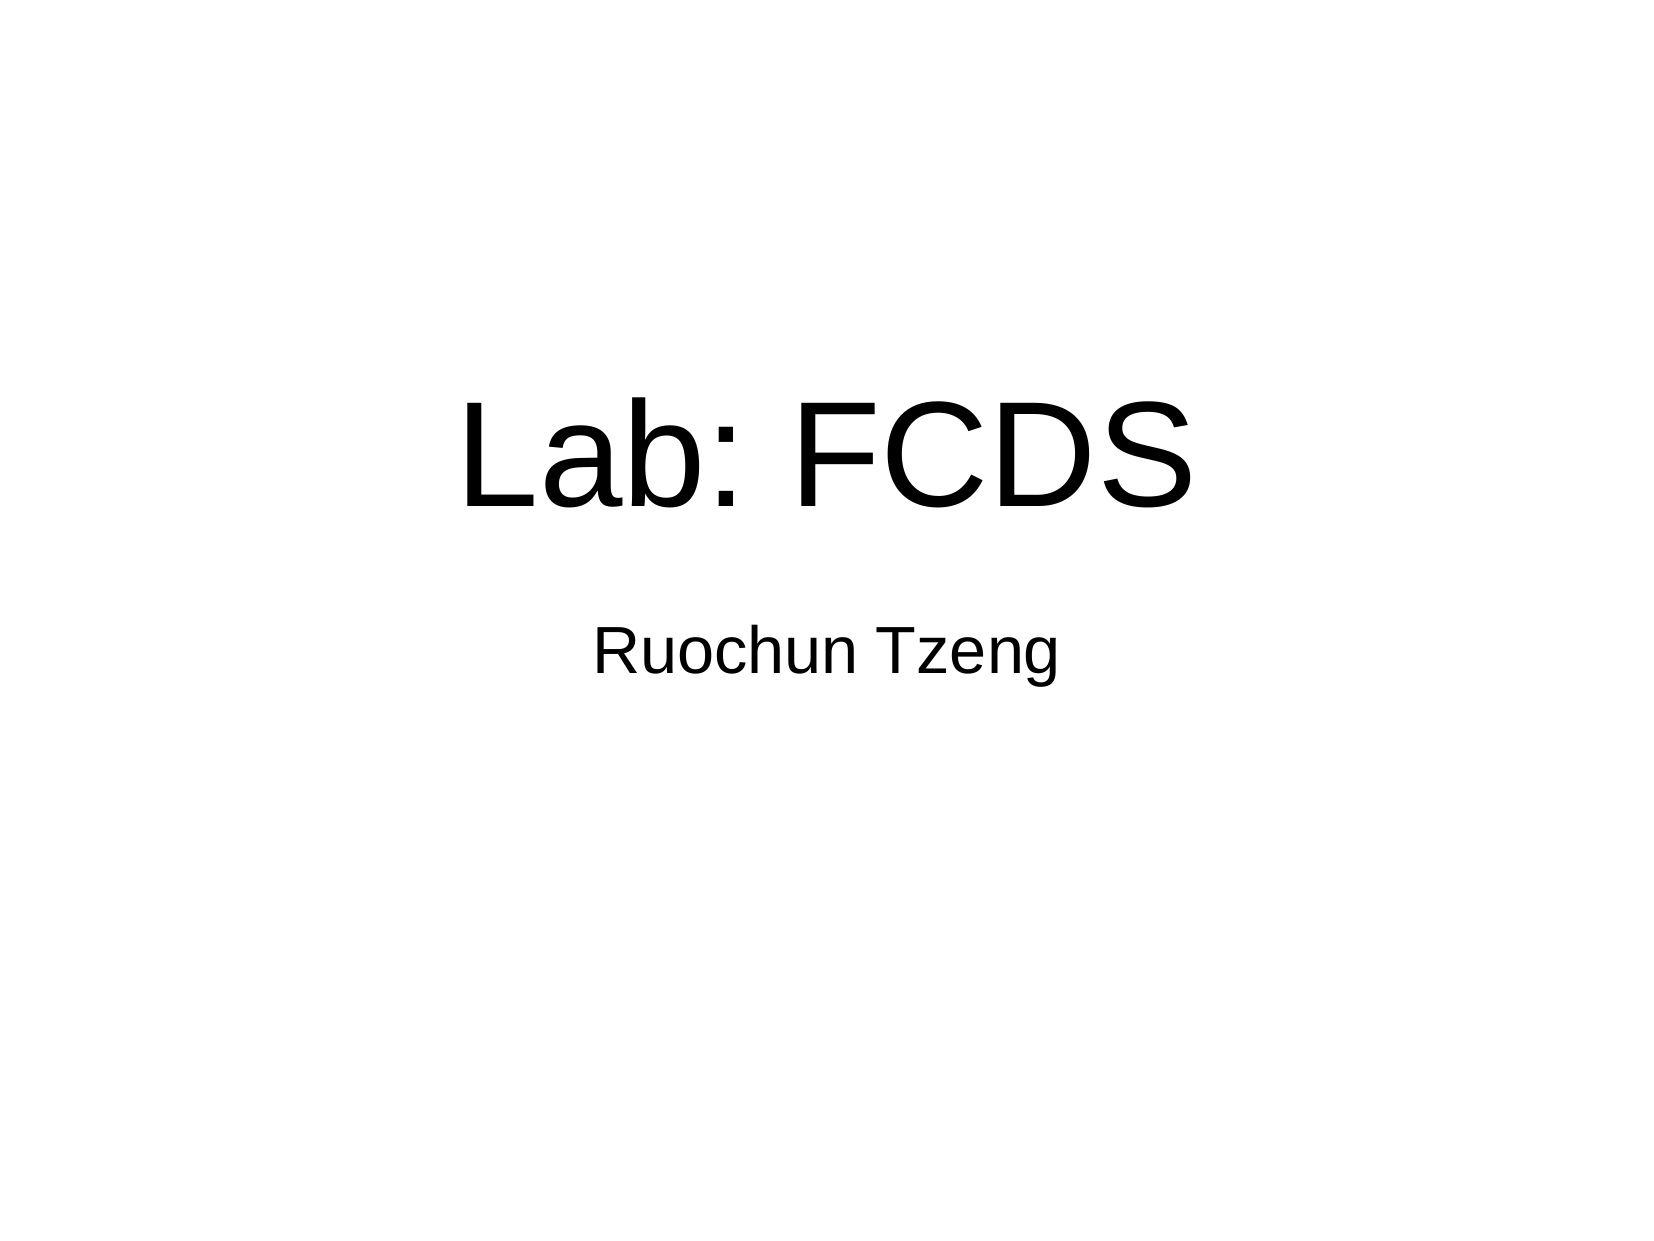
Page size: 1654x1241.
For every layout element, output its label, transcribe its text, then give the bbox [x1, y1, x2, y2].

subtitle Lab: FCDS Ruochun Tzeng [82, 49, 1571, 1010]
